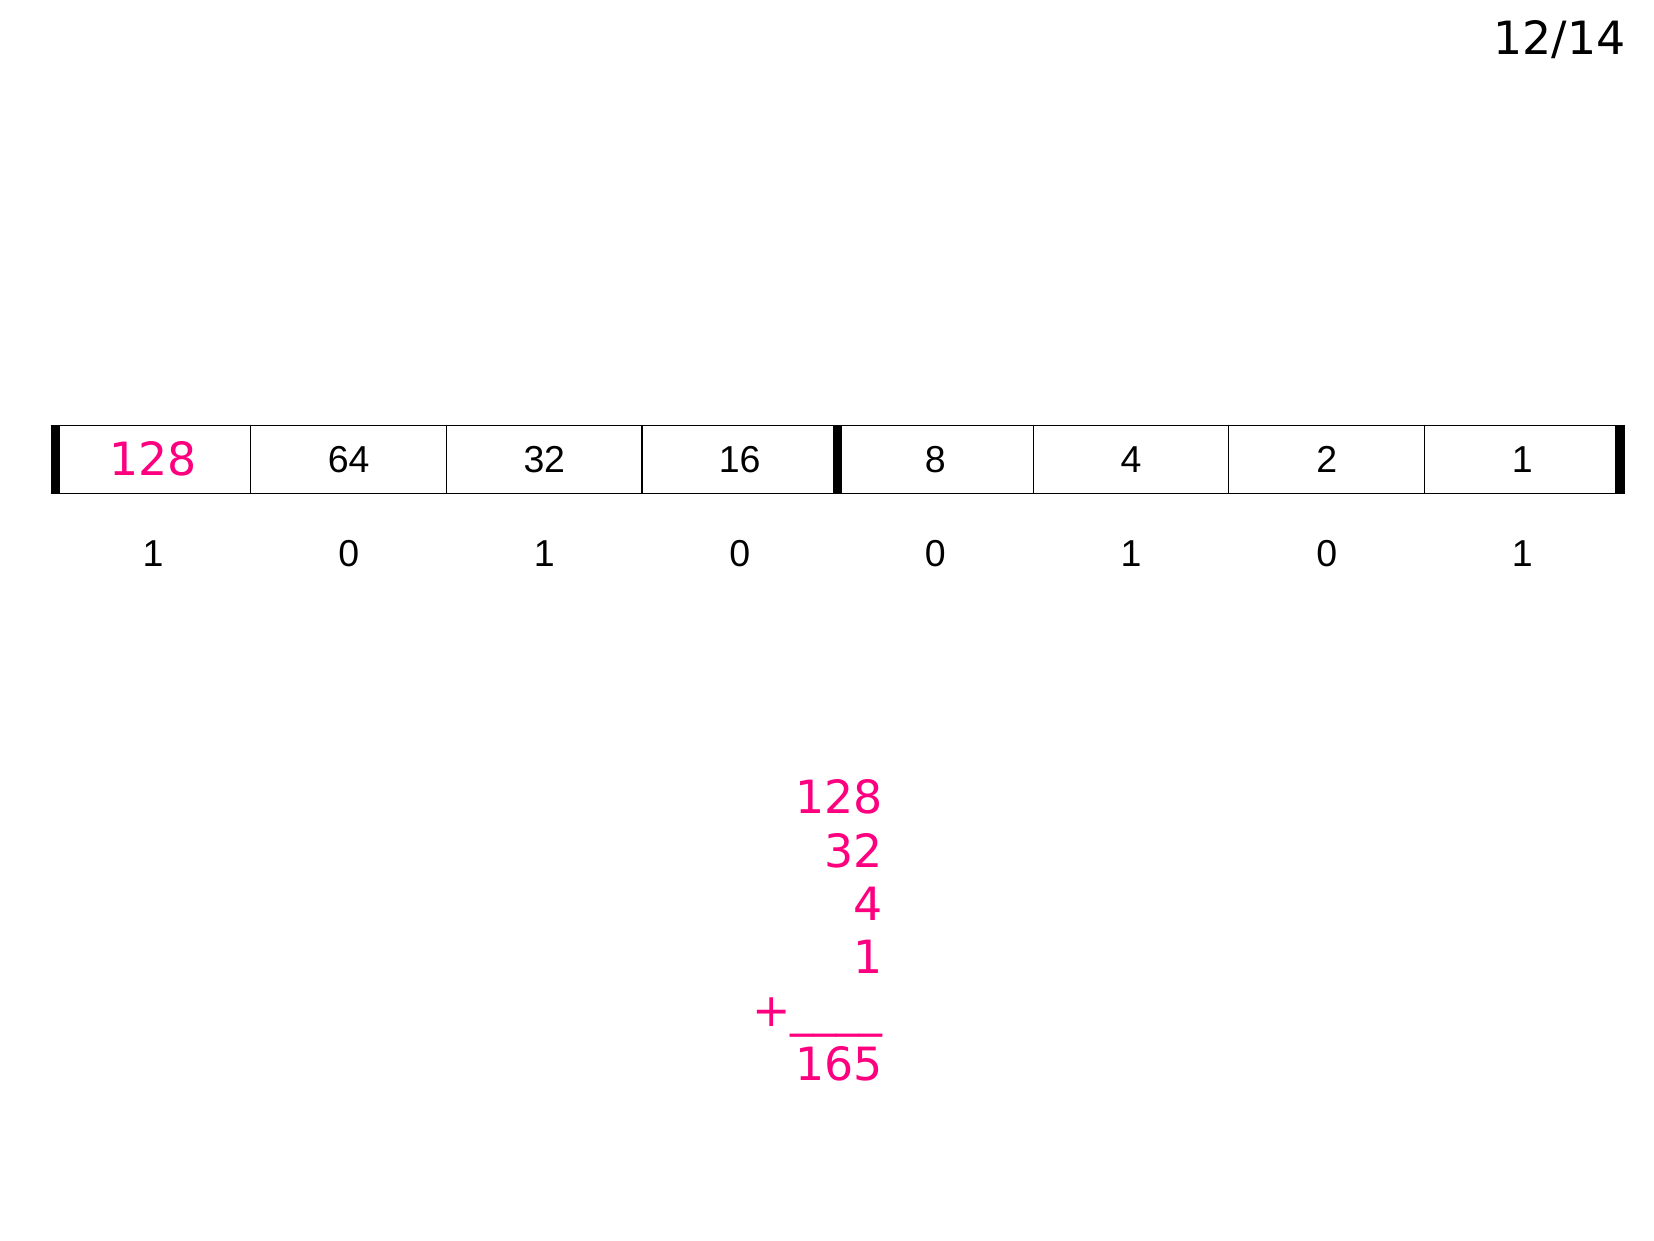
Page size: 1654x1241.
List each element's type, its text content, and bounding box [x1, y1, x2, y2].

table_header 64 [251, 426, 446, 493]
table_header 2 [1229, 426, 1424, 493]
table_cell 0 [251, 494, 446, 613]
table_header 32 [447, 426, 641, 493]
table_cell 1 [1033, 494, 1229, 613]
table_header 16 [643, 426, 833, 493]
table_header 128 [60, 426, 250, 493]
table_cell 1 [55, 494, 251, 613]
table_cell 1 [1424, 494, 1620, 613]
table_header 8 [842, 426, 1033, 493]
text_box 128 32 4 1 +____ 165 [738, 763, 898, 1099]
table_cell 0 [642, 494, 838, 613]
table_cell 0 [838, 494, 1033, 613]
table_cell 0 [1229, 494, 1424, 613]
table_header 4 [1034, 426, 1228, 493]
table_cell 1 [446, 494, 642, 613]
table_header 1 [1425, 426, 1615, 493]
